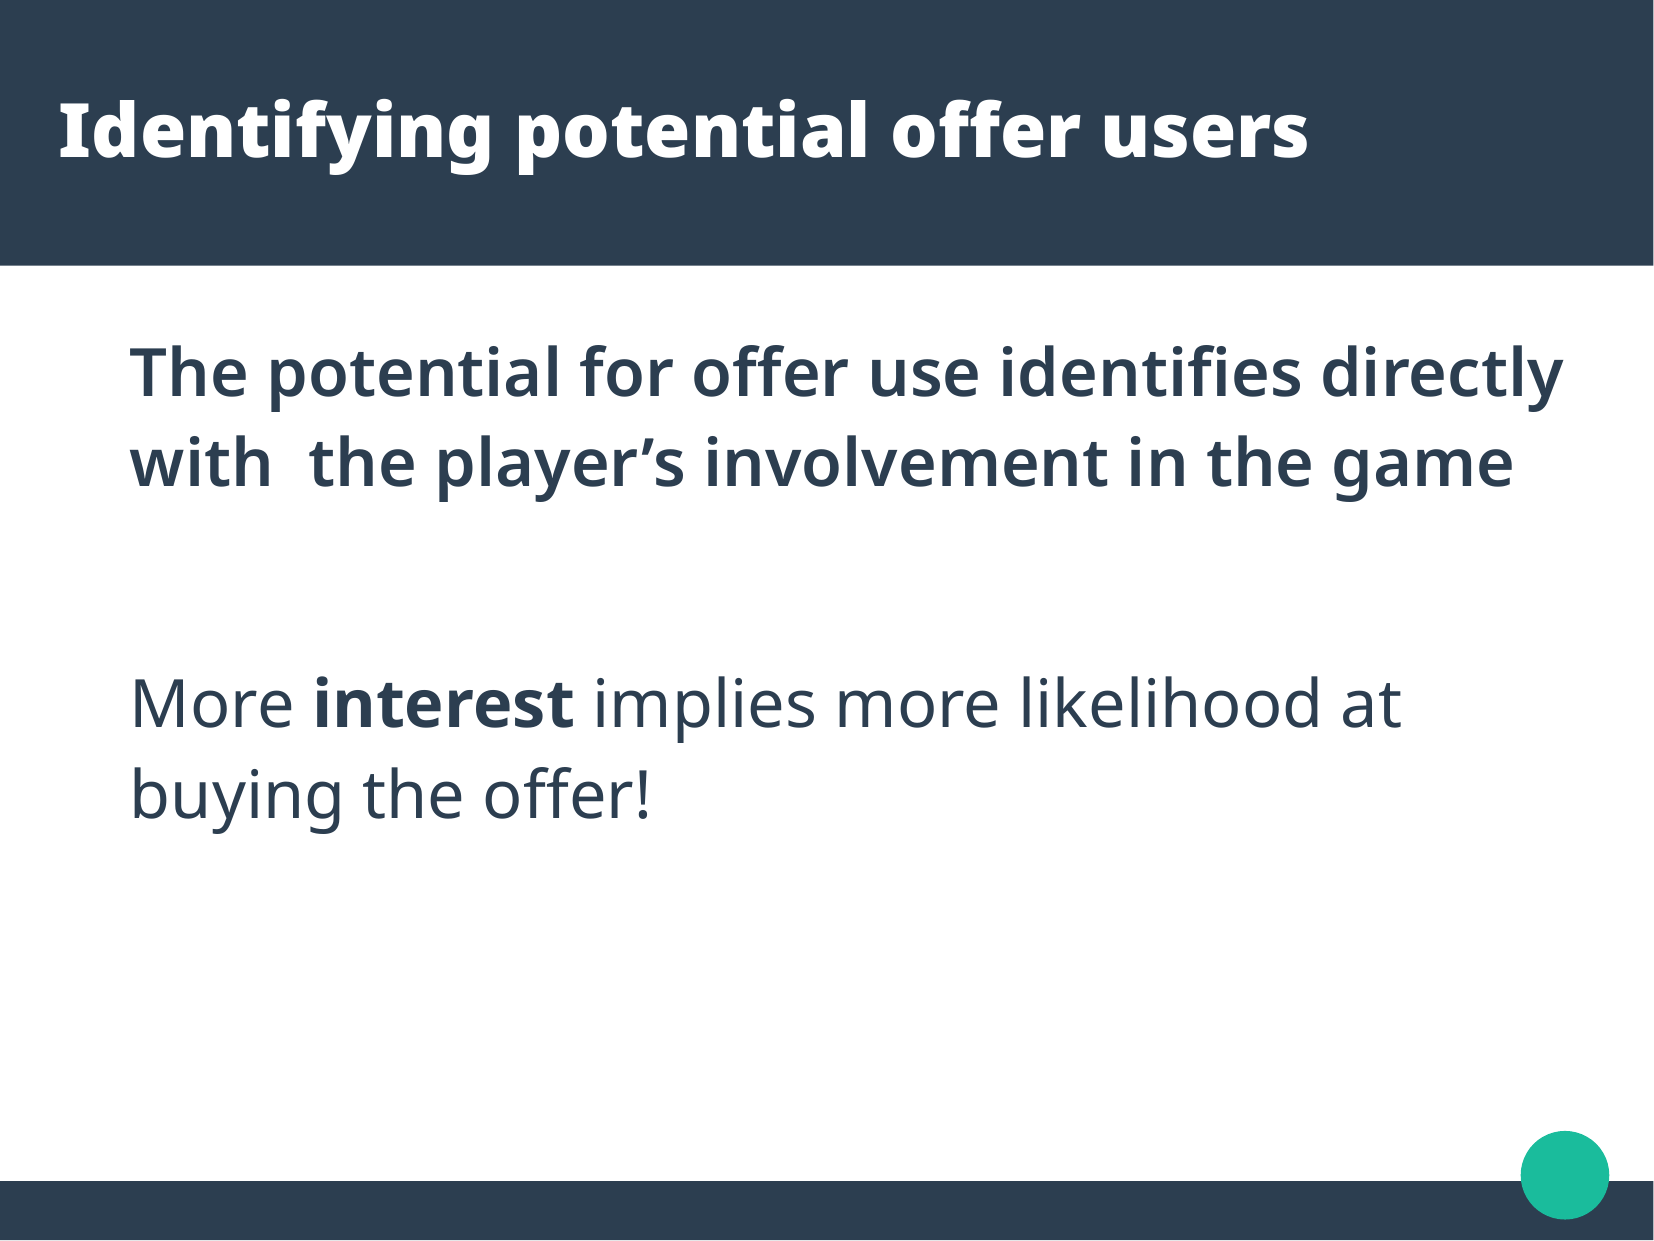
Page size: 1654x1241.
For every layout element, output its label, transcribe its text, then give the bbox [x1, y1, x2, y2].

list The potential for offer use identifies directly with the player’s involvement in the game More interest implies more likelihood at buying the offer! [59, 324, 1595, 1152]
title Identifying potential offer users [59, 49, 1595, 207]
